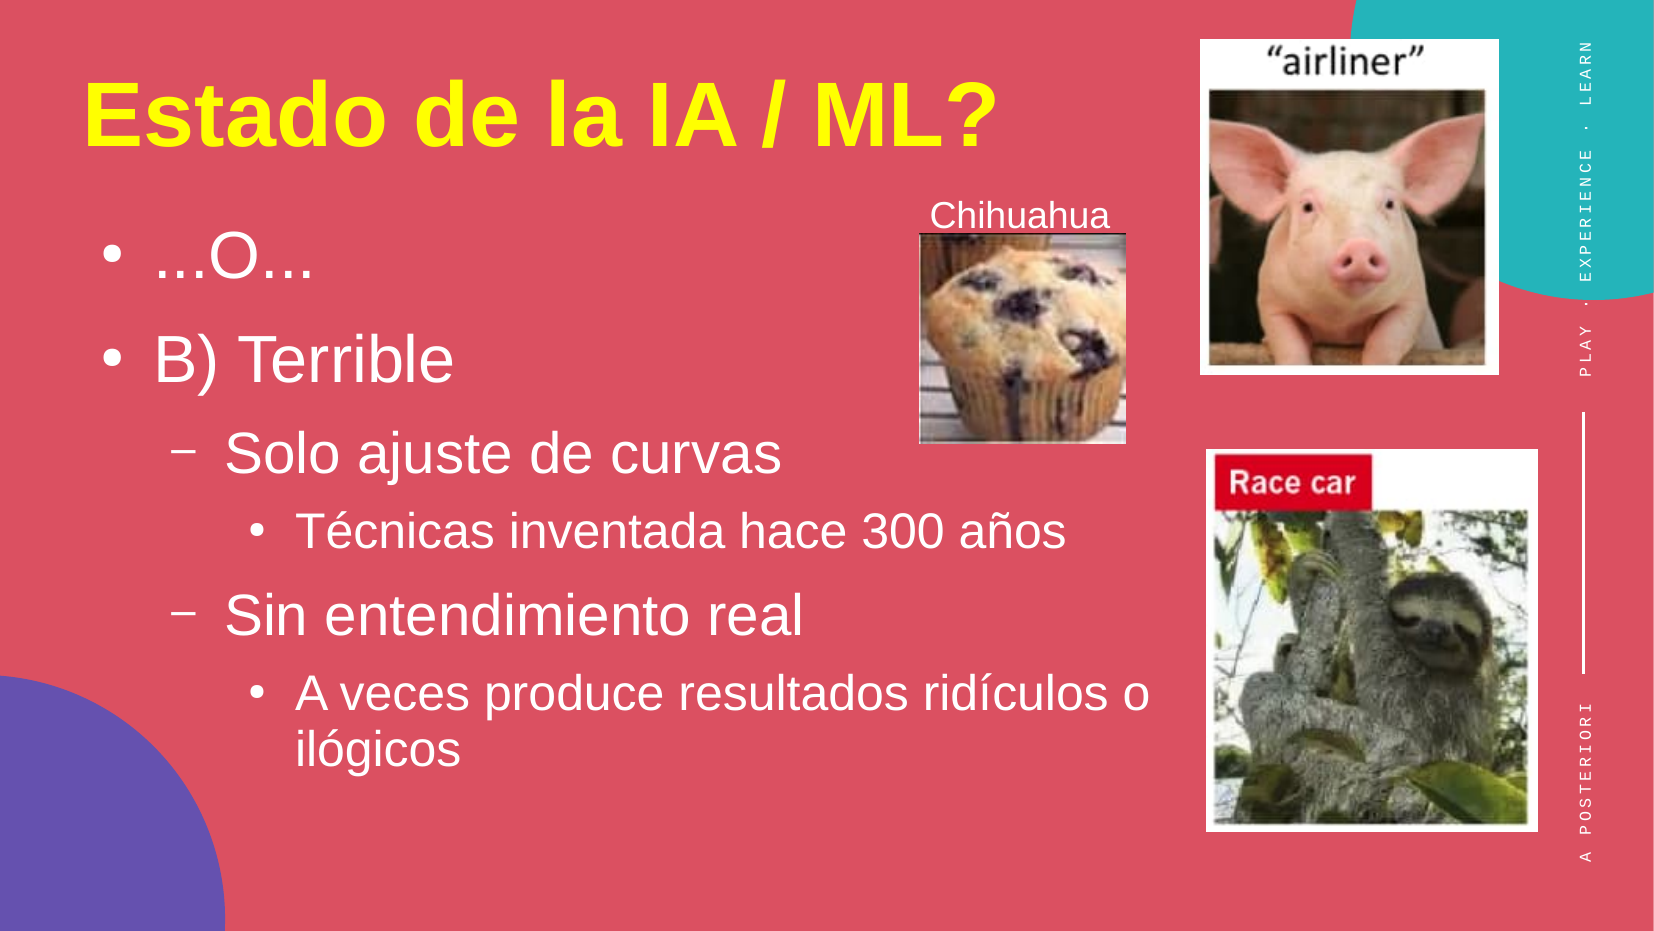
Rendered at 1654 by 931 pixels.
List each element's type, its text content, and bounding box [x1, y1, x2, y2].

list ...O... B) Terrible Solo ajuste de curvas Técnicas inventada hace 300 años Sin entendimiento real A veces produce resultados ridículos o ilógicos [82, 217, 1163, 863]
text_box Chihuahua [914, 187, 1126, 245]
title Estado de la IA / ML? [82, 37, 1351, 193]
picture [1206, 449, 1538, 832]
picture [1200, 39, 1499, 376]
picture [919, 245, 1126, 444]
